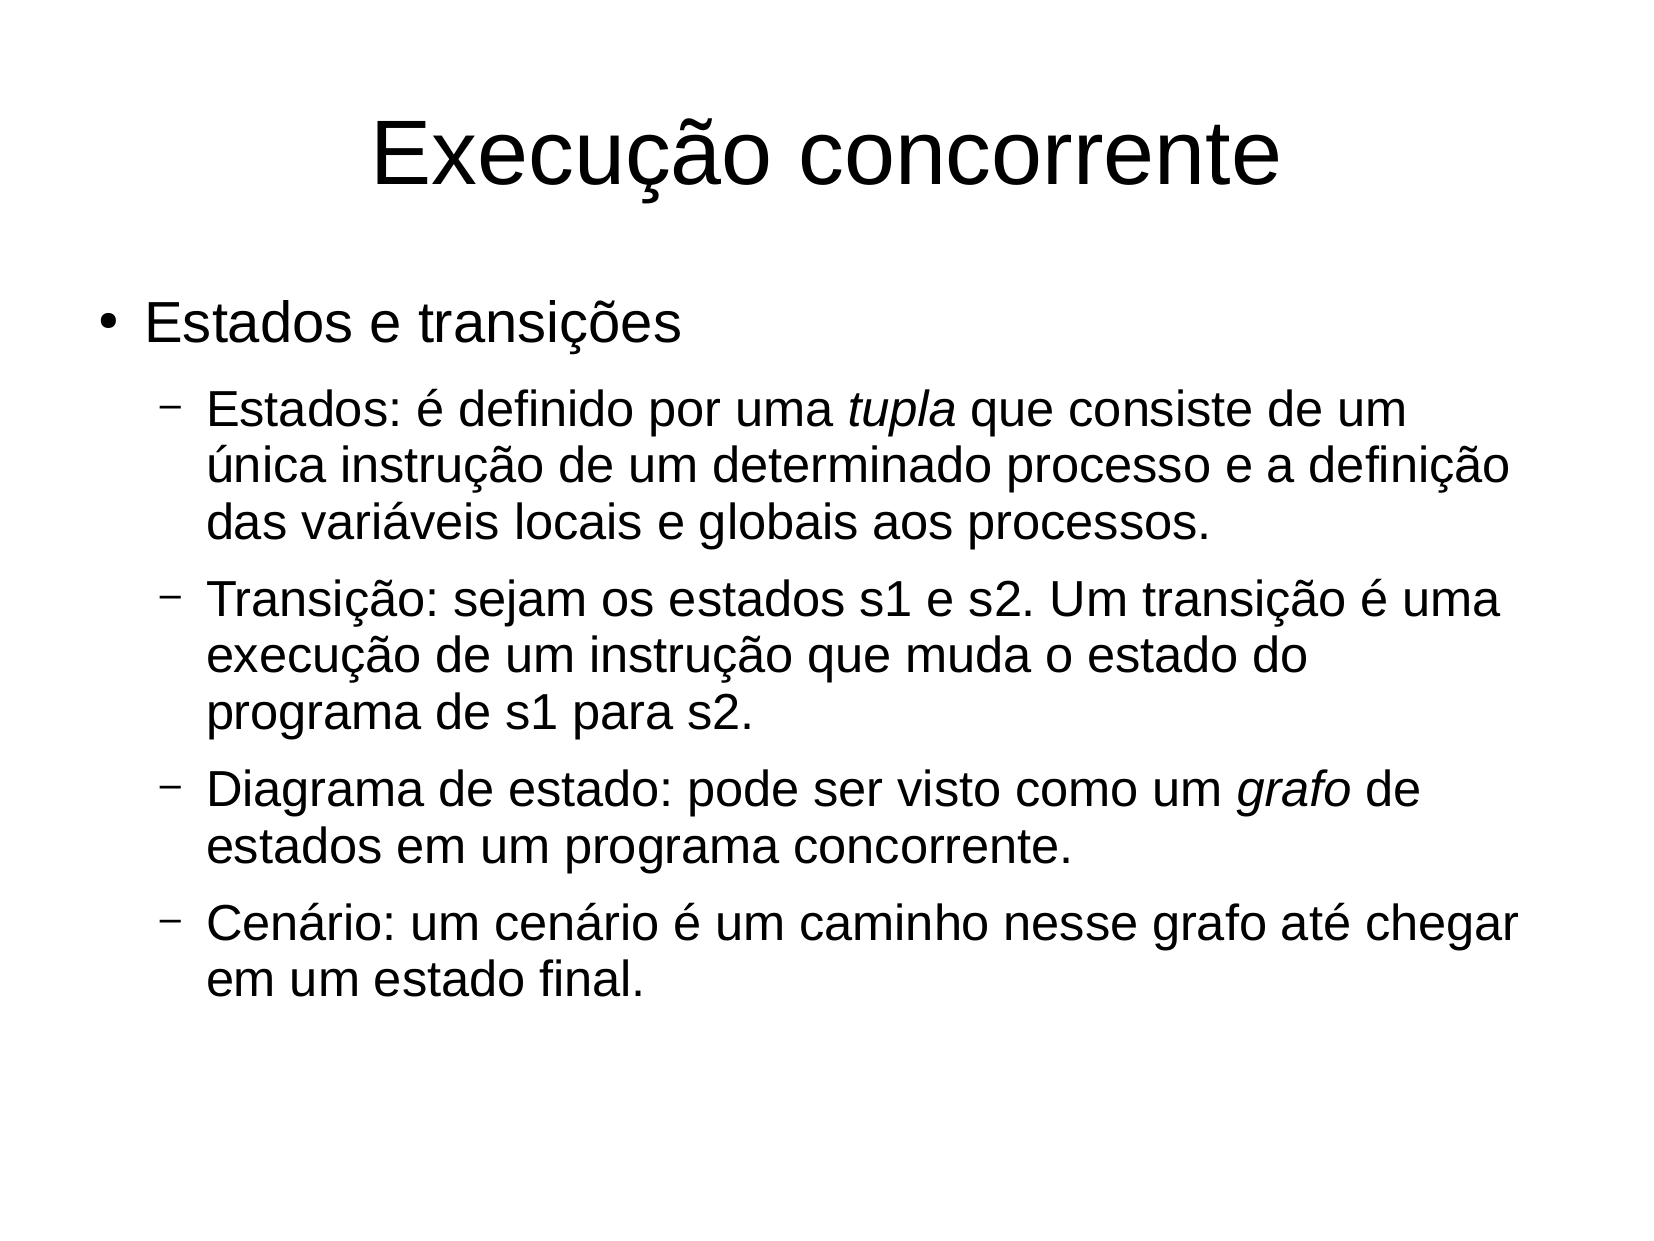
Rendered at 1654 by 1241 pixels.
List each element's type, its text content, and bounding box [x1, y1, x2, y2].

title Execução concorrente [82, 49, 1571, 257]
list Estados e transições Estados: é definido por uma tupla que consiste de um única instrução de um determinado processo e a definição das variáveis locais e globais aos processos. Transição: sejam os estados s1 e s2. Um transição é uma execução de um instrução que muda o estado do programa de s1 para s2. Diagrama de estado: pode ser visto como um grafo de estados em um programa concorrente. Cenário: um cenário é um caminho nesse grafo até chegar em um estado final. [82, 290, 1538, 1010]
